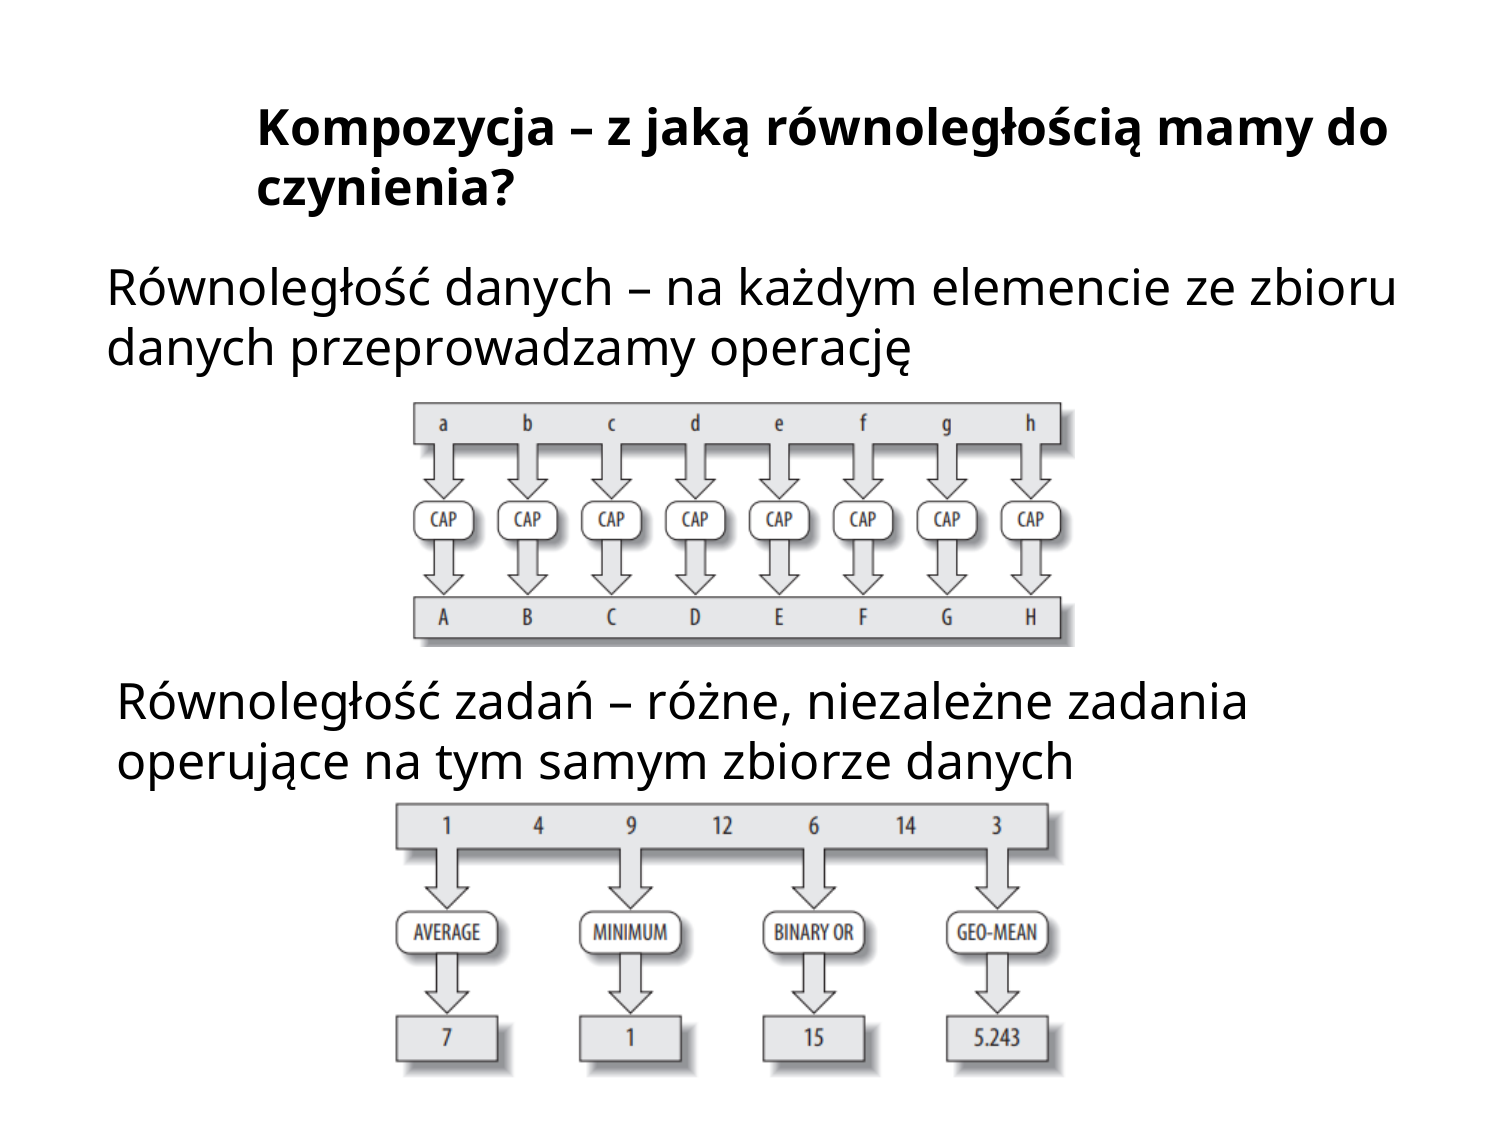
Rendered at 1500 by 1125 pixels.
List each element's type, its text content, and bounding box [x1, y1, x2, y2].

list Równoległość zadań – różne, niezależne zadania operujące na tym samym zbiorze danych [45, 661, 1430, 1014]
list Równoległość danych – na każdym elemencie ze zbioru danych przeprowadzamy operację [35, 248, 1425, 600]
picture [401, 401, 1075, 647]
picture [354, 791, 1094, 1080]
title Kompozycja – z jaką równoległością mamy do czynienia? [242, 78, 1425, 233]
